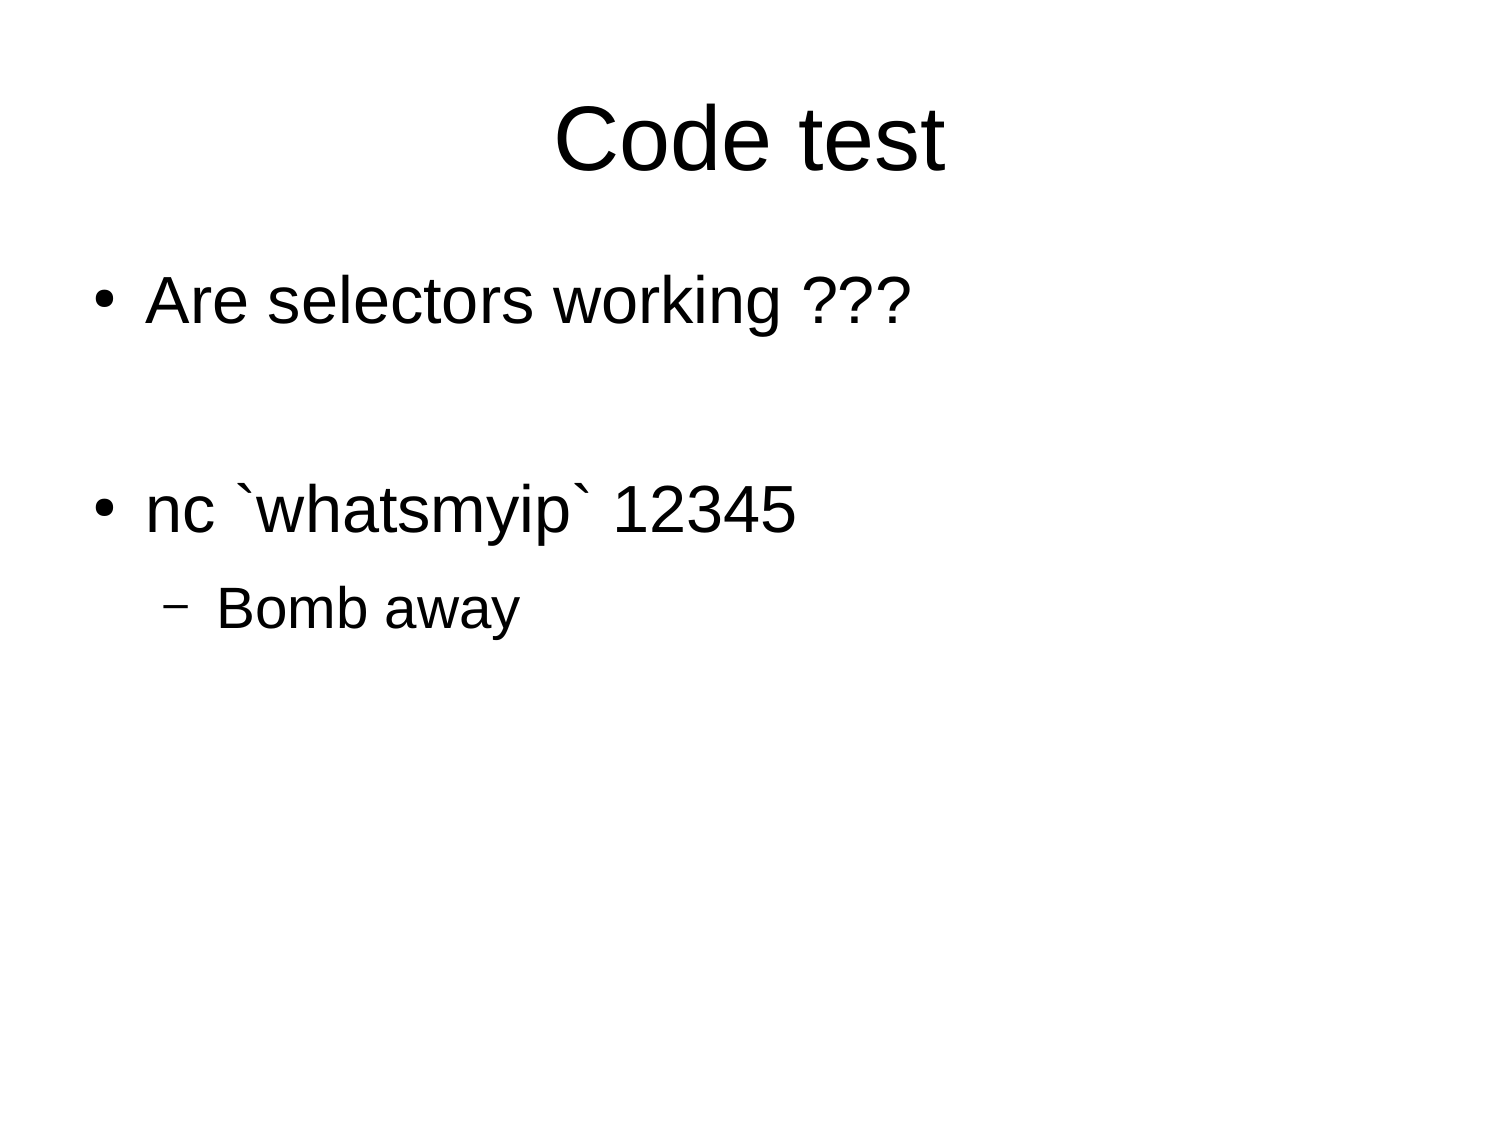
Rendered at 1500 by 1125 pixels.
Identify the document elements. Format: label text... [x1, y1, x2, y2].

title Code test [75, 44, 1425, 233]
list Are selectors working ??? nc `whatsmyip` 12345 Bomb away [75, 263, 1425, 916]
